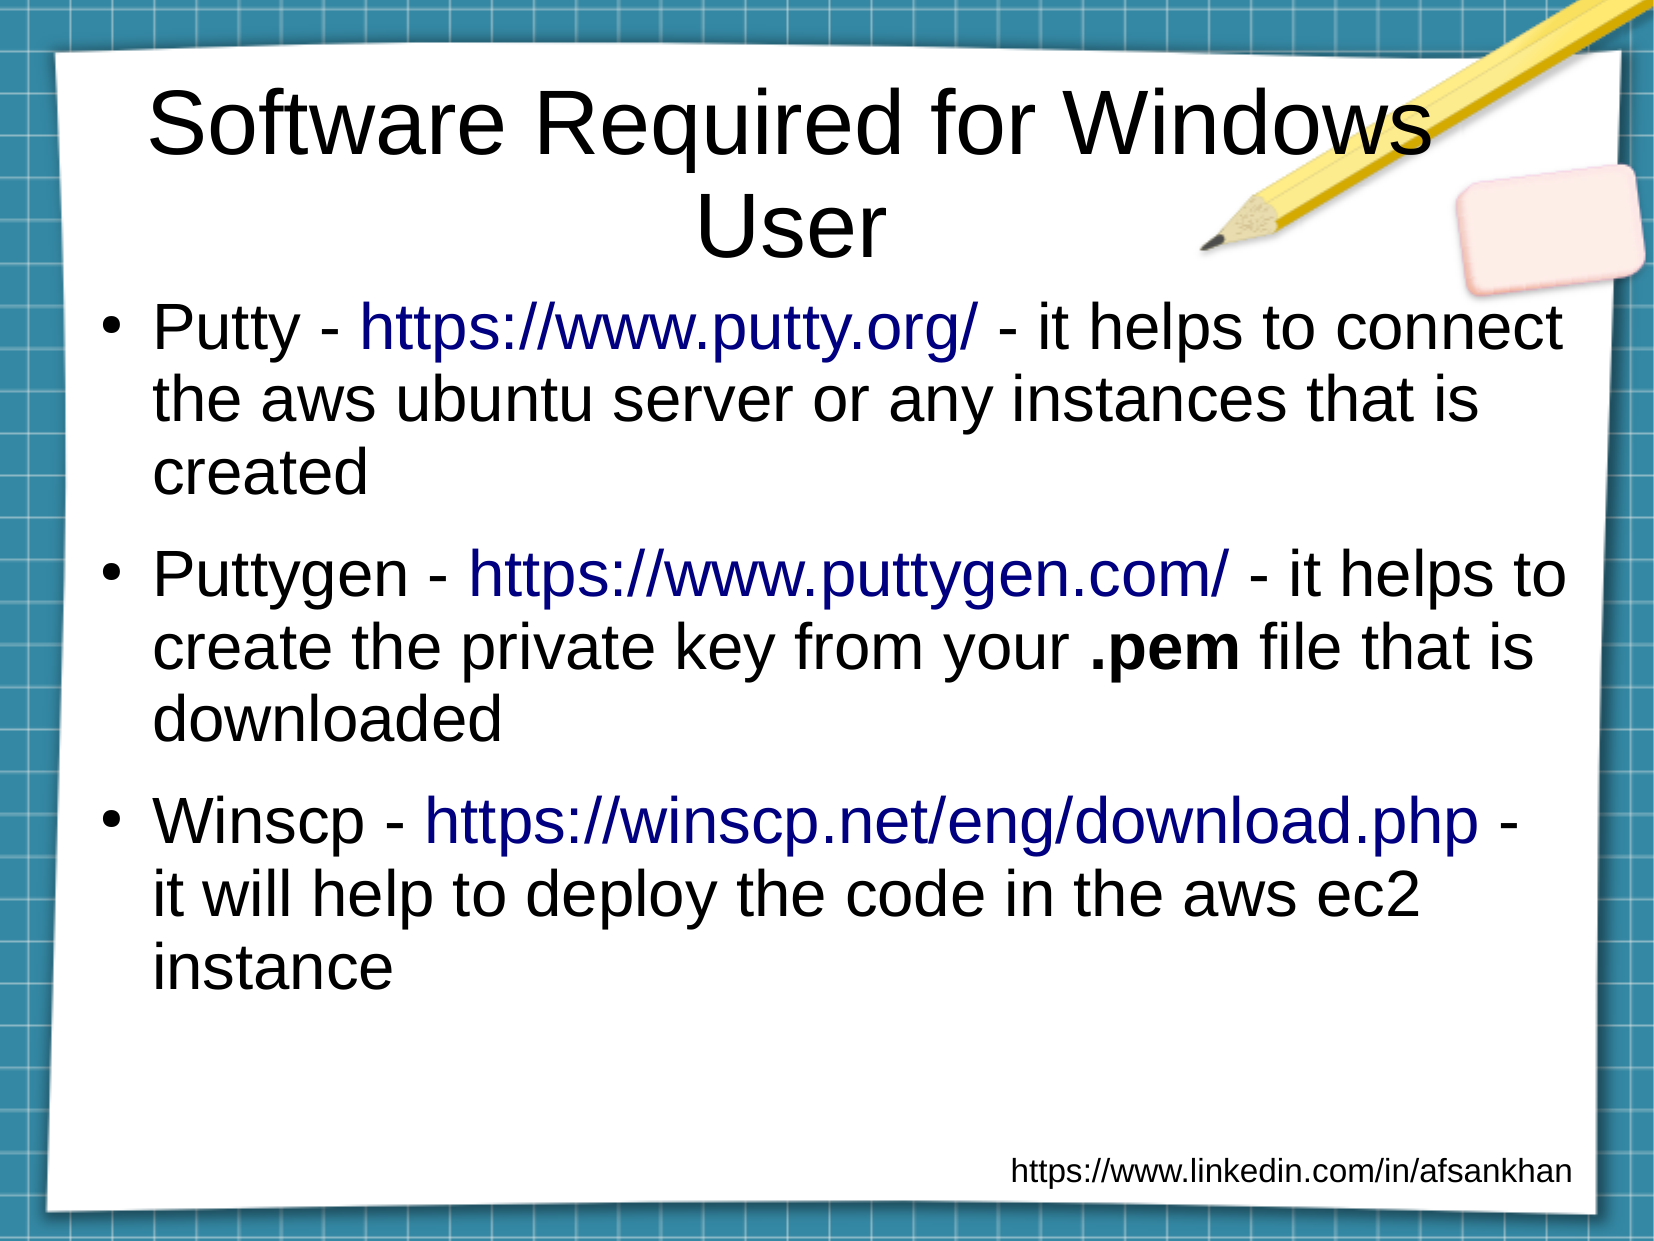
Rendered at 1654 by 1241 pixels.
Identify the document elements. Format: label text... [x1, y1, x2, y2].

list Putty - https://www.putty.org/ - it helps to connect the aws ubuntu server or any instances that is created Puttygen - https://www.puttygen.com/ - it helps to create the private key from your .pem file that is downloaded Winscp - https://winscp.net/eng/download.php - it will help to deploy the code in the aws ec2 instance [82, 290, 1571, 1010]
picture [0, 0, 1654, 1241]
title Software Required for Windows User [47, 70, 1536, 278]
text_box https://www.linkedin.com/in/afsankhan [995, 1145, 1589, 1198]
